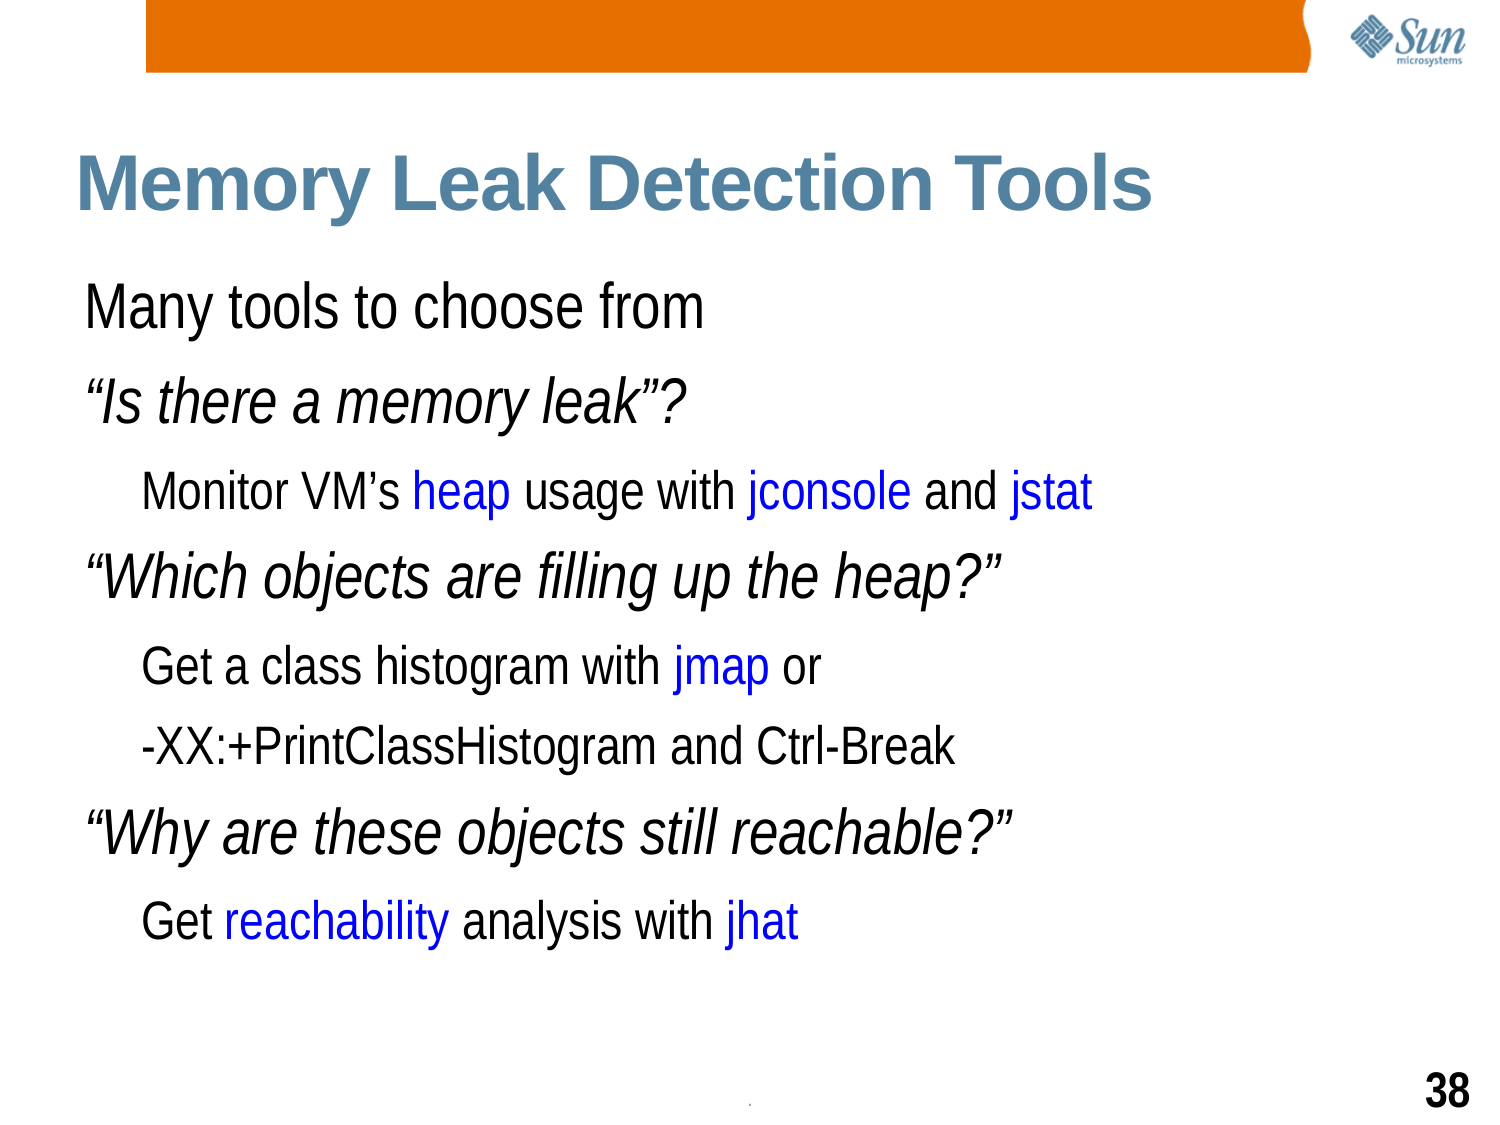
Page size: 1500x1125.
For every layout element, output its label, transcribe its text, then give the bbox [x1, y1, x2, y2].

list Many tools to choose from “Is there a memory leak”? Monitor VM’s heap usage with jconsole and jstat “Which objects are filling up the heap?” Get a class histogram with jmap or -XX:+PrintClassHistogram and Ctrl-Break “Why are these objects still reachable?” Get reachability analysis with jhat [64, 268, 1402, 1028]
picture [146, 0, 1500, 75]
title Memory Leak Detection Tools [75, 146, 1438, 251]
